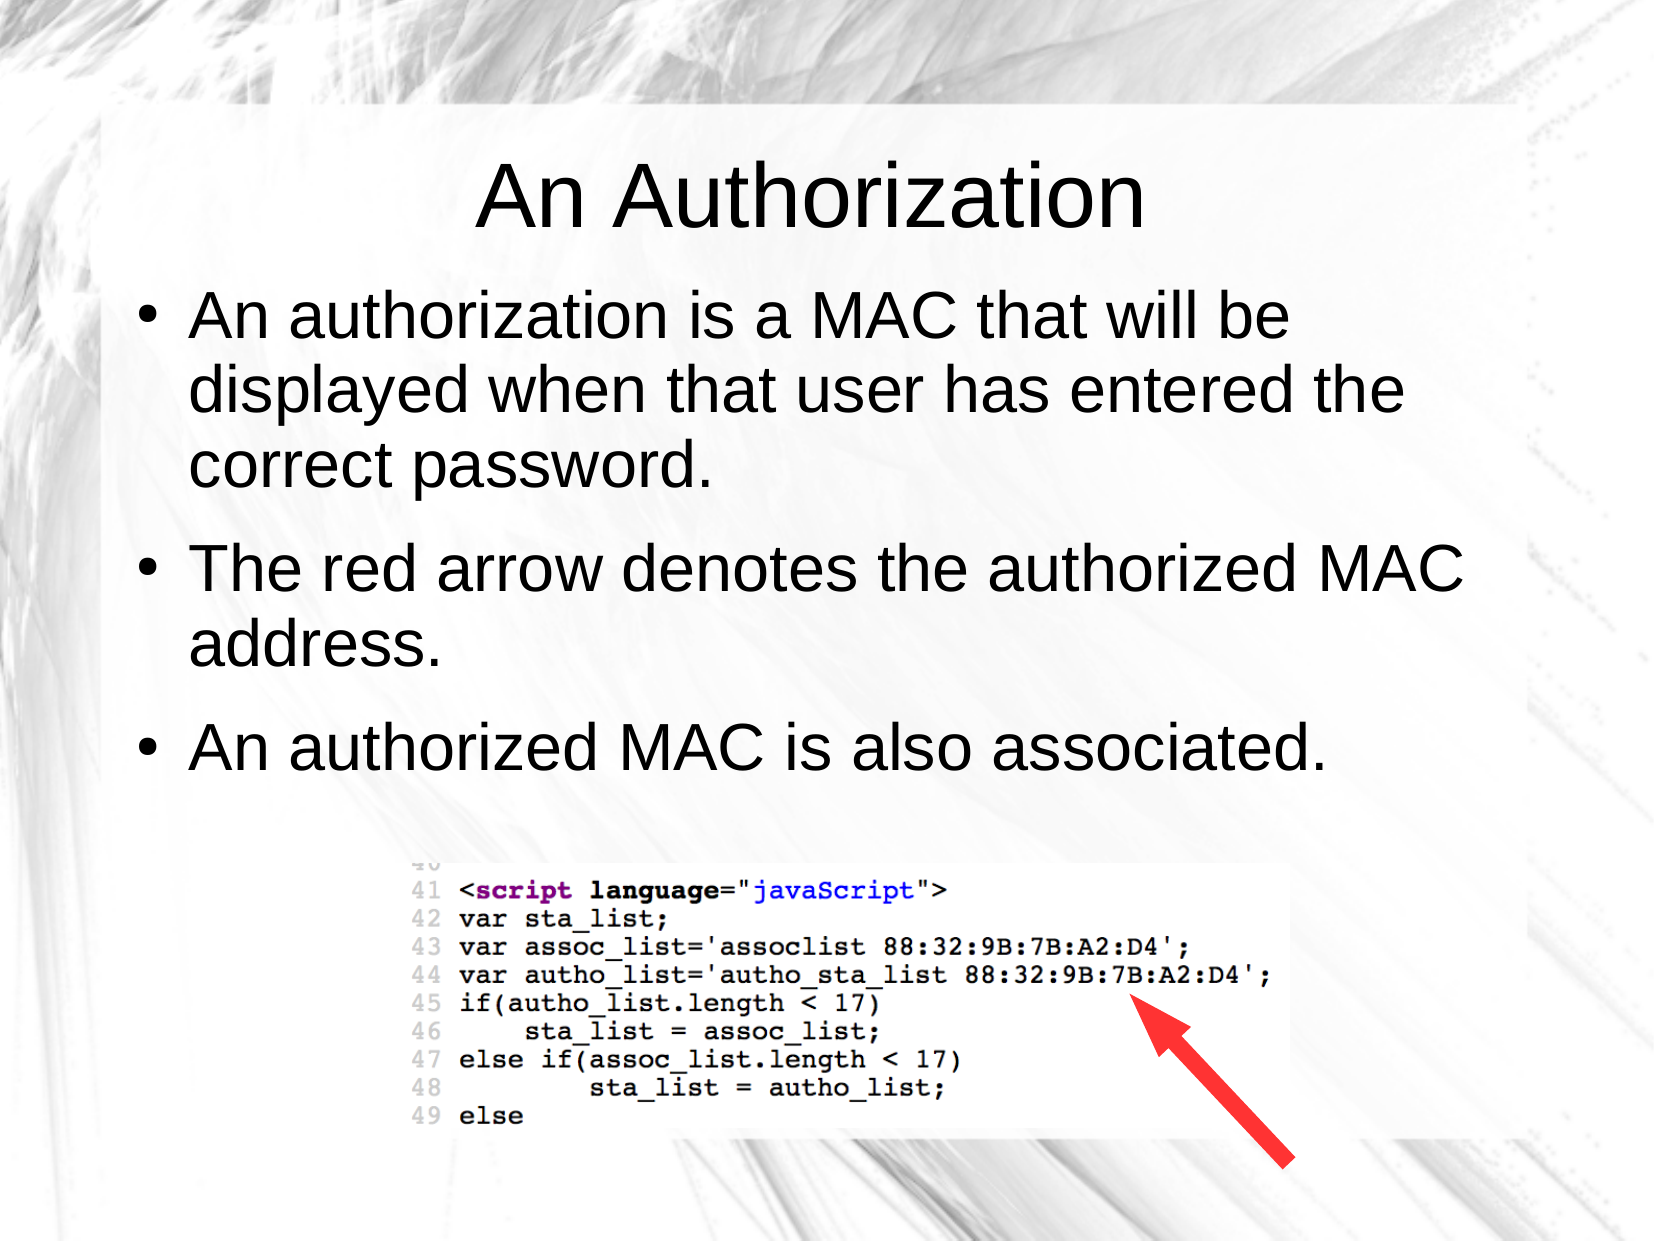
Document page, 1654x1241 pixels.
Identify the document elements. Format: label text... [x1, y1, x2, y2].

list An authorization is a MAC that will be displayed when that user has entered the correct password. The red arrow denotes the authorized MAC address. An authorized MAC is also associated. [118, 277, 1571, 784]
title An Authorization [118, 112, 1506, 277]
picture [0, 0, 1654, 1241]
